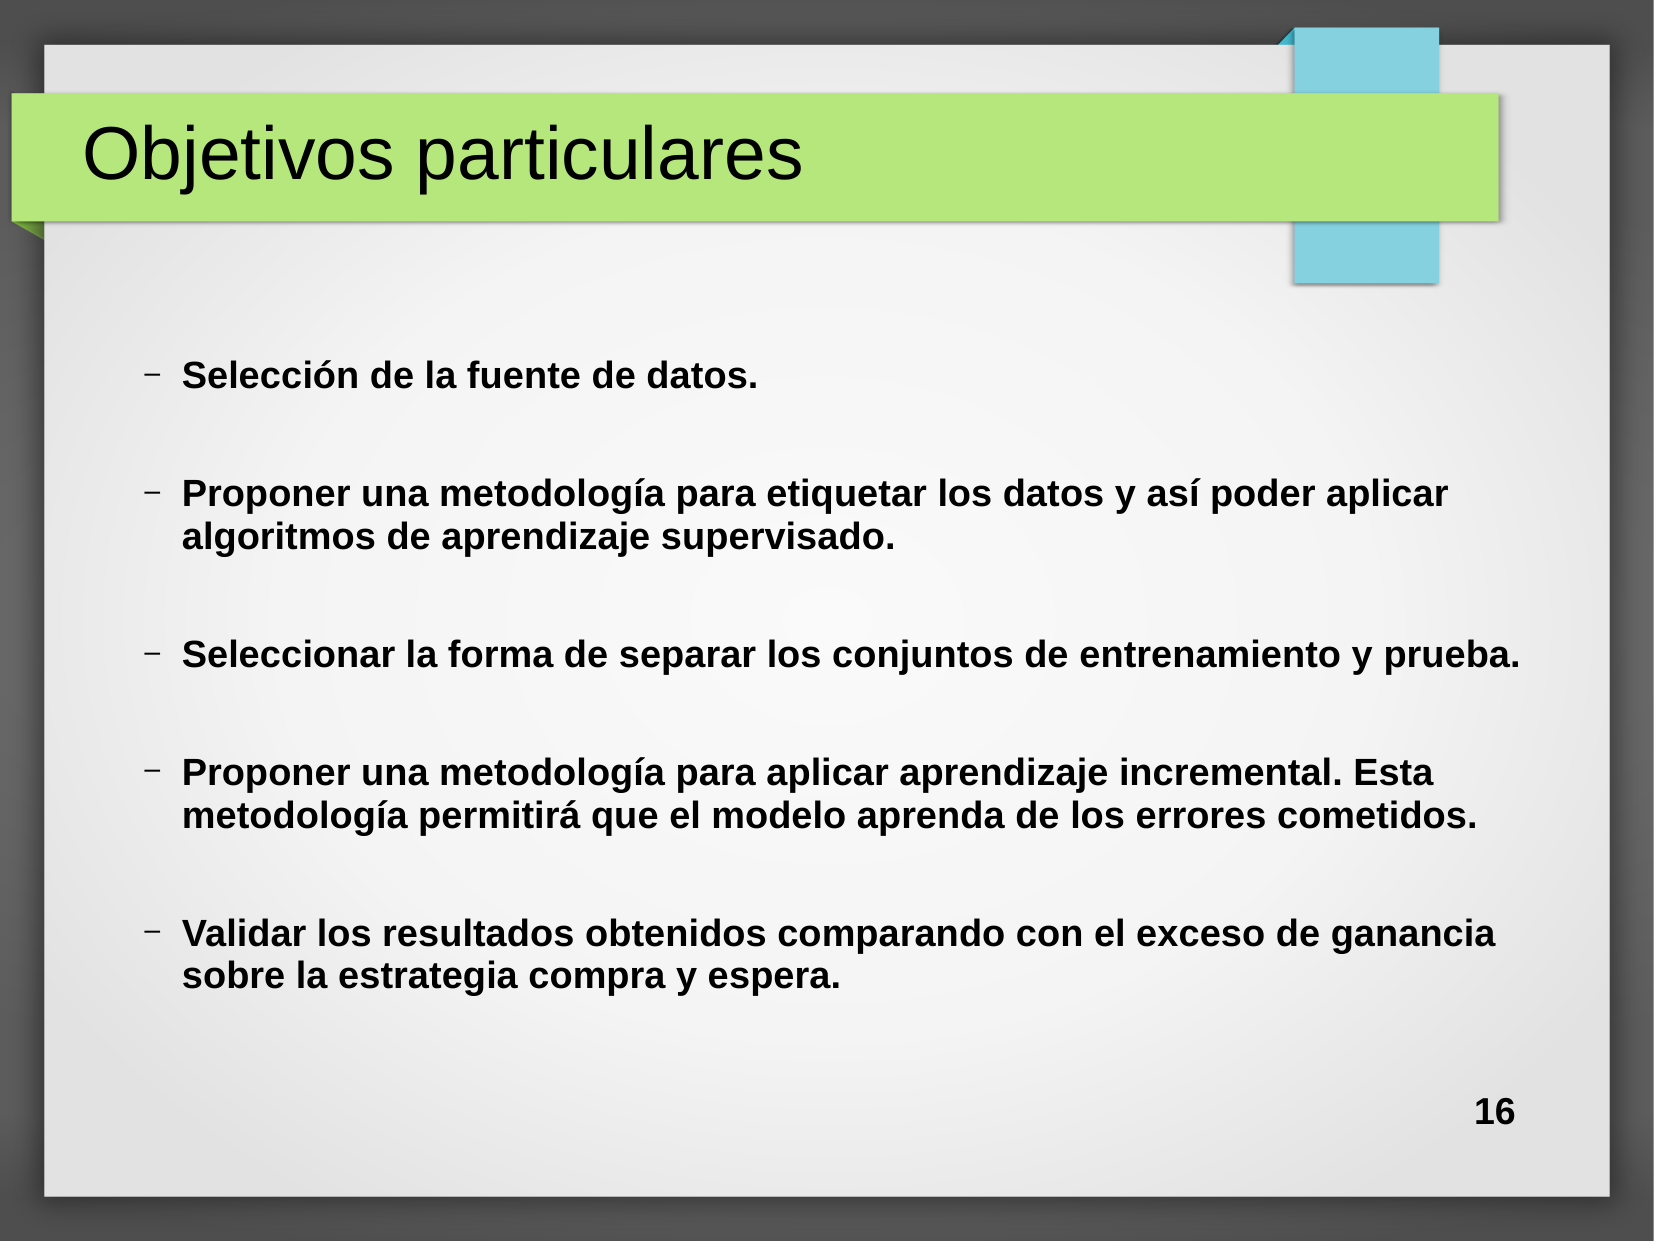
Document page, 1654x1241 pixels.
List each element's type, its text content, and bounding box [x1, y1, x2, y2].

text_box <number> [1459, 1083, 1654, 1154]
picture [0, 0, 1654, 1241]
title Objetivos particulares [82, 94, 1264, 213]
list Selección de la fuente de datos. Proponer una metodología para etiquetar los datos y así poder aplicar algoritmos de aprendizaje supervisado. Seleccionar la forma de separar los conjuntos de entrenamiento y prueba. Proponer una metodología para aplicar aprendizaje incremental. Esta metodología permitirá que el modelo aprenda de los errores cometidos. Validar los resultados obtenidos comparando con el exceso de ganancia sobre la estrategia compra y espera. [82, 295, 1571, 1015]
